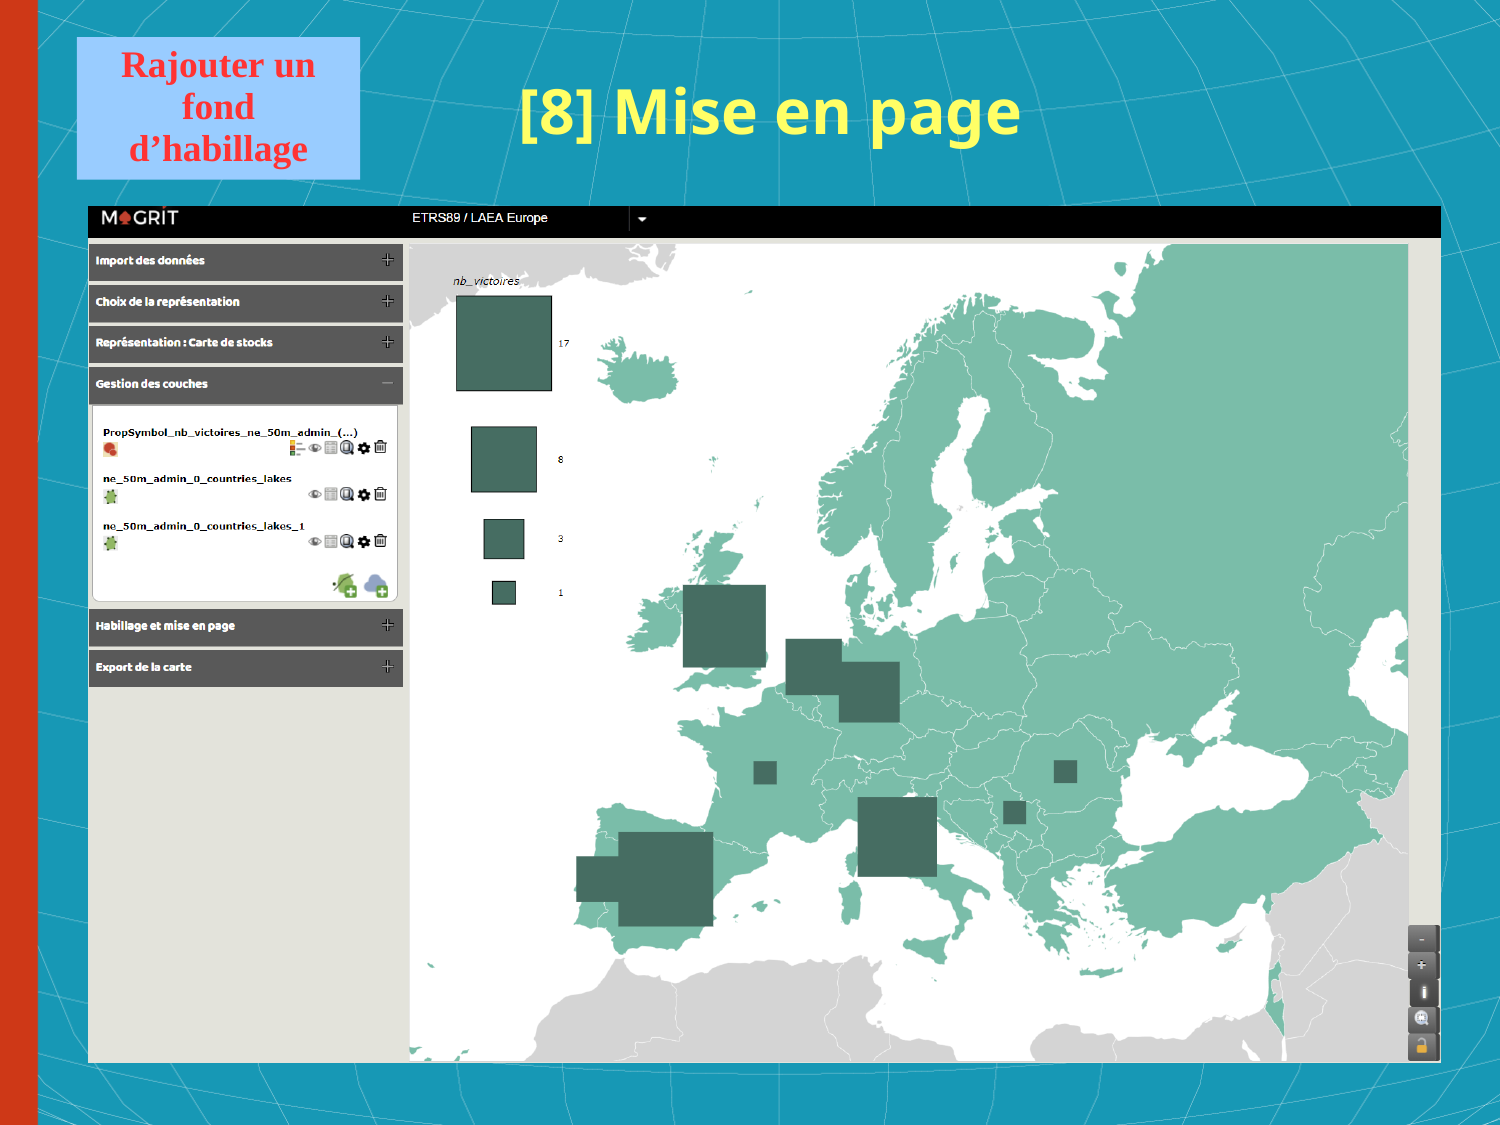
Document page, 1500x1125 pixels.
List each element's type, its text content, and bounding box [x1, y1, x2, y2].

text_box Rajouter un fond d’habillage [76, 37, 361, 180]
picture [0, 0, 1500, 1125]
title [8] Mise en page [65, 32, 1477, 189]
